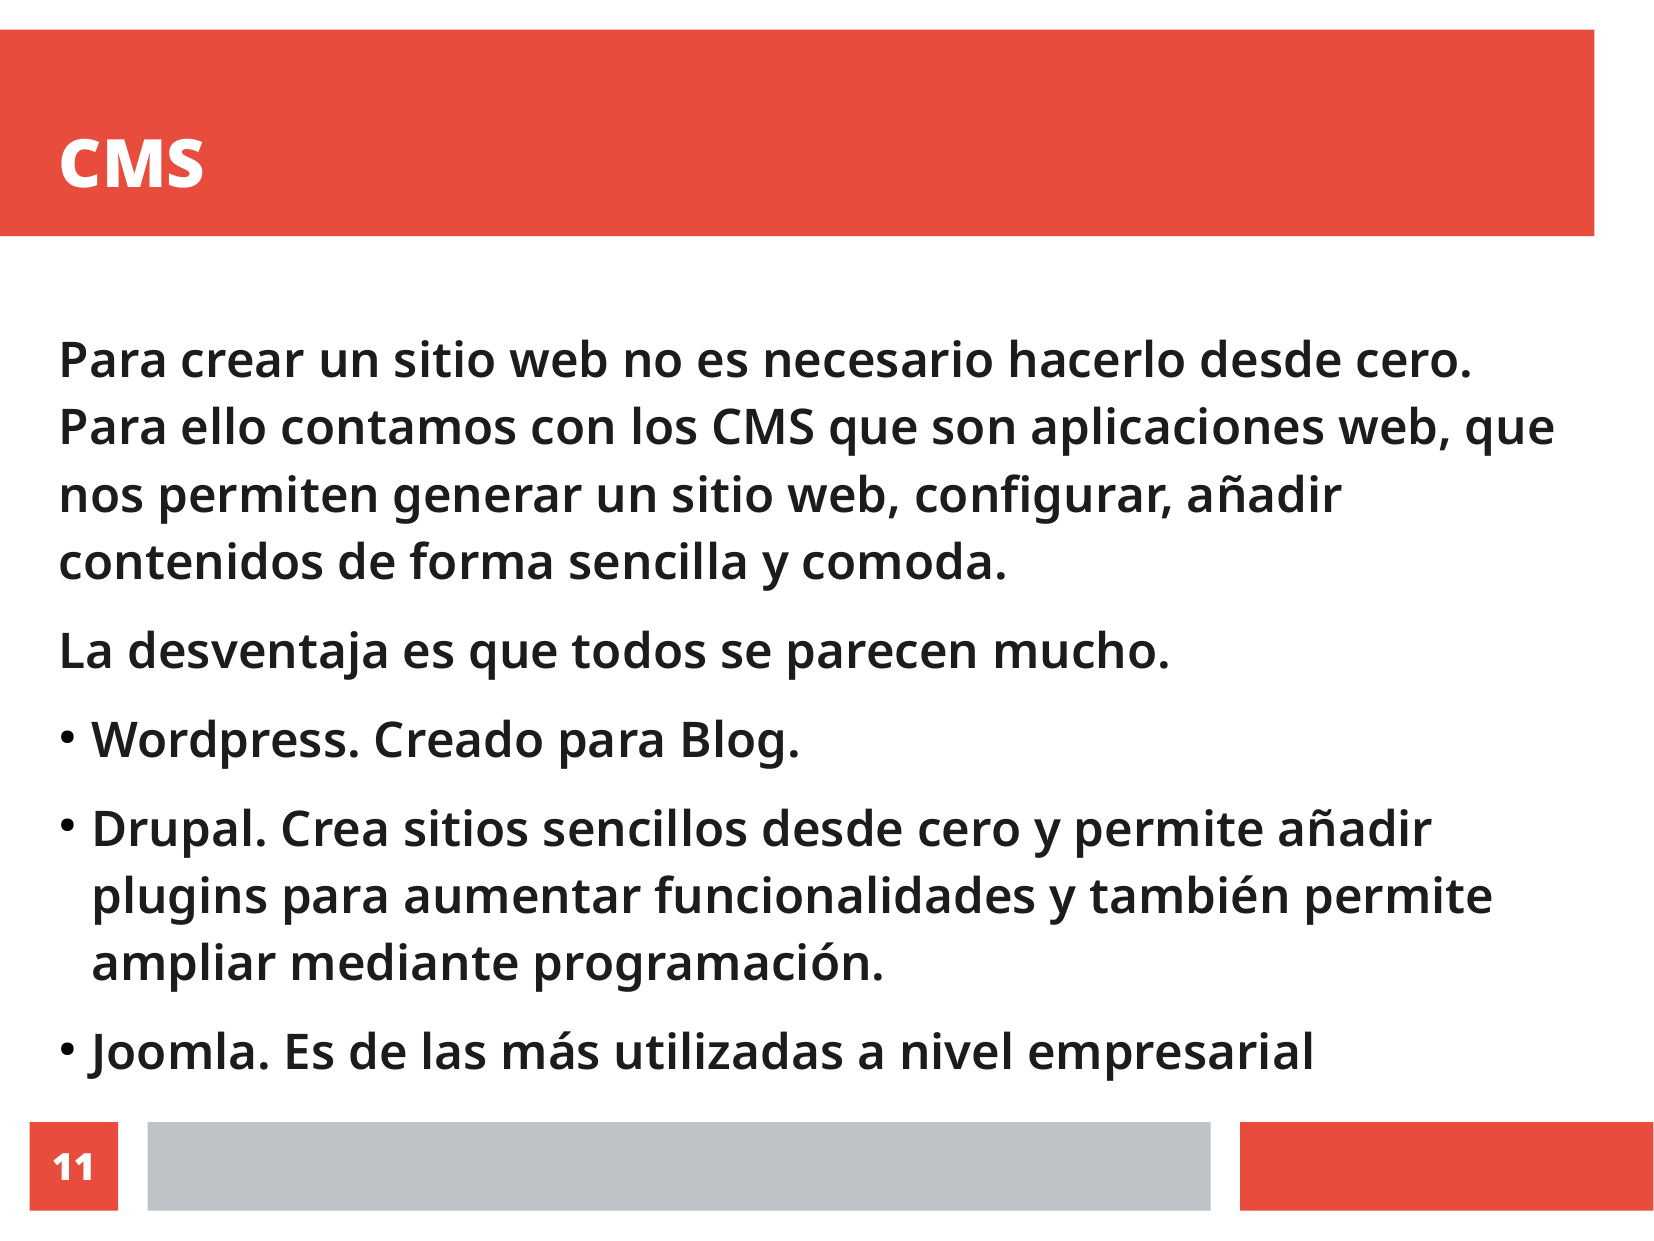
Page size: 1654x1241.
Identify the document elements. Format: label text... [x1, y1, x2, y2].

title CMS [59, 59, 1595, 207]
list Para crear un sitio web no es necesario hacerlo desde cero. Para ello contamos con los CMS que son aplicaciones web, que nos permiten generar un sitio web, configurar, añadir contenidos de forma sencilla y comoda. La desventaja es que todos se parecen mucho. Wordpress. Creado para Blog. Drupal. Crea sitios sencillos desde cero y permite añadir plugins para aumentar funcionalidades y también permite ampliar mediante programación. Joomla. Es de las más utilizadas a nivel empresarial [59, 324, 1565, 1093]
